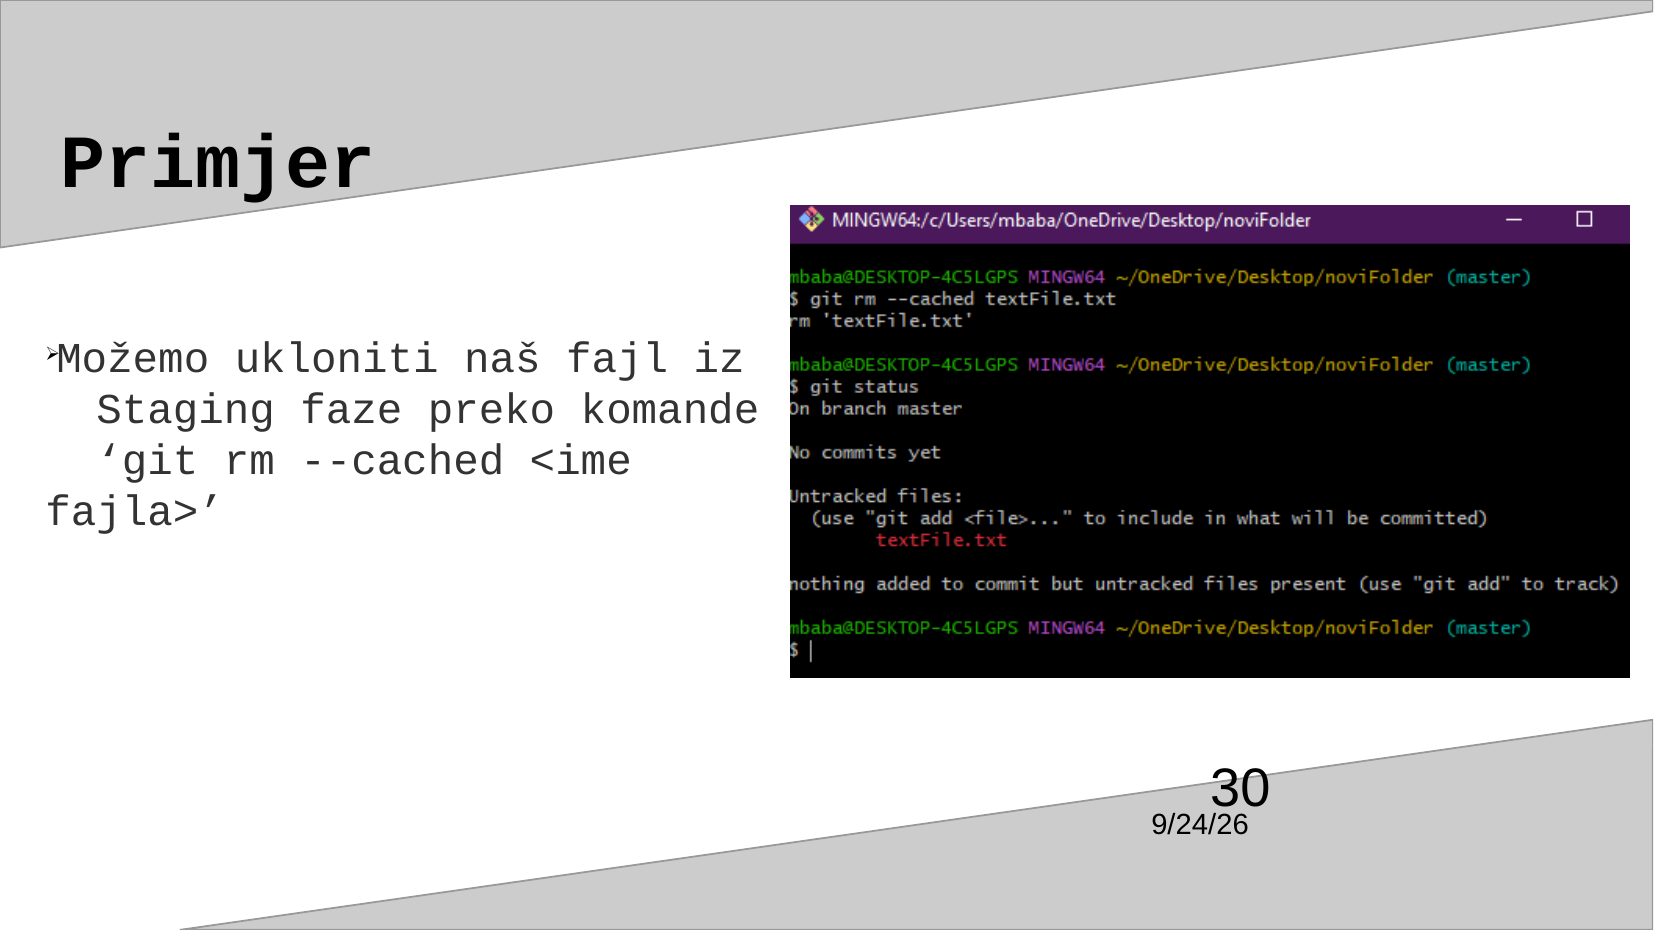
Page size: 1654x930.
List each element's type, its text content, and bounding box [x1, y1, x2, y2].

text_box [1210, 752, 1624, 817]
text_box Primjer [60, 112, 1538, 203]
picture [790, 205, 1630, 678]
text_box 7/1/2023 [1151, 805, 1624, 871]
text_box Možemo ukloniti naš fajl iz Staging faze preko komande ‘git rm --cached <ime fajla>’ [45, 330, 782, 600]
